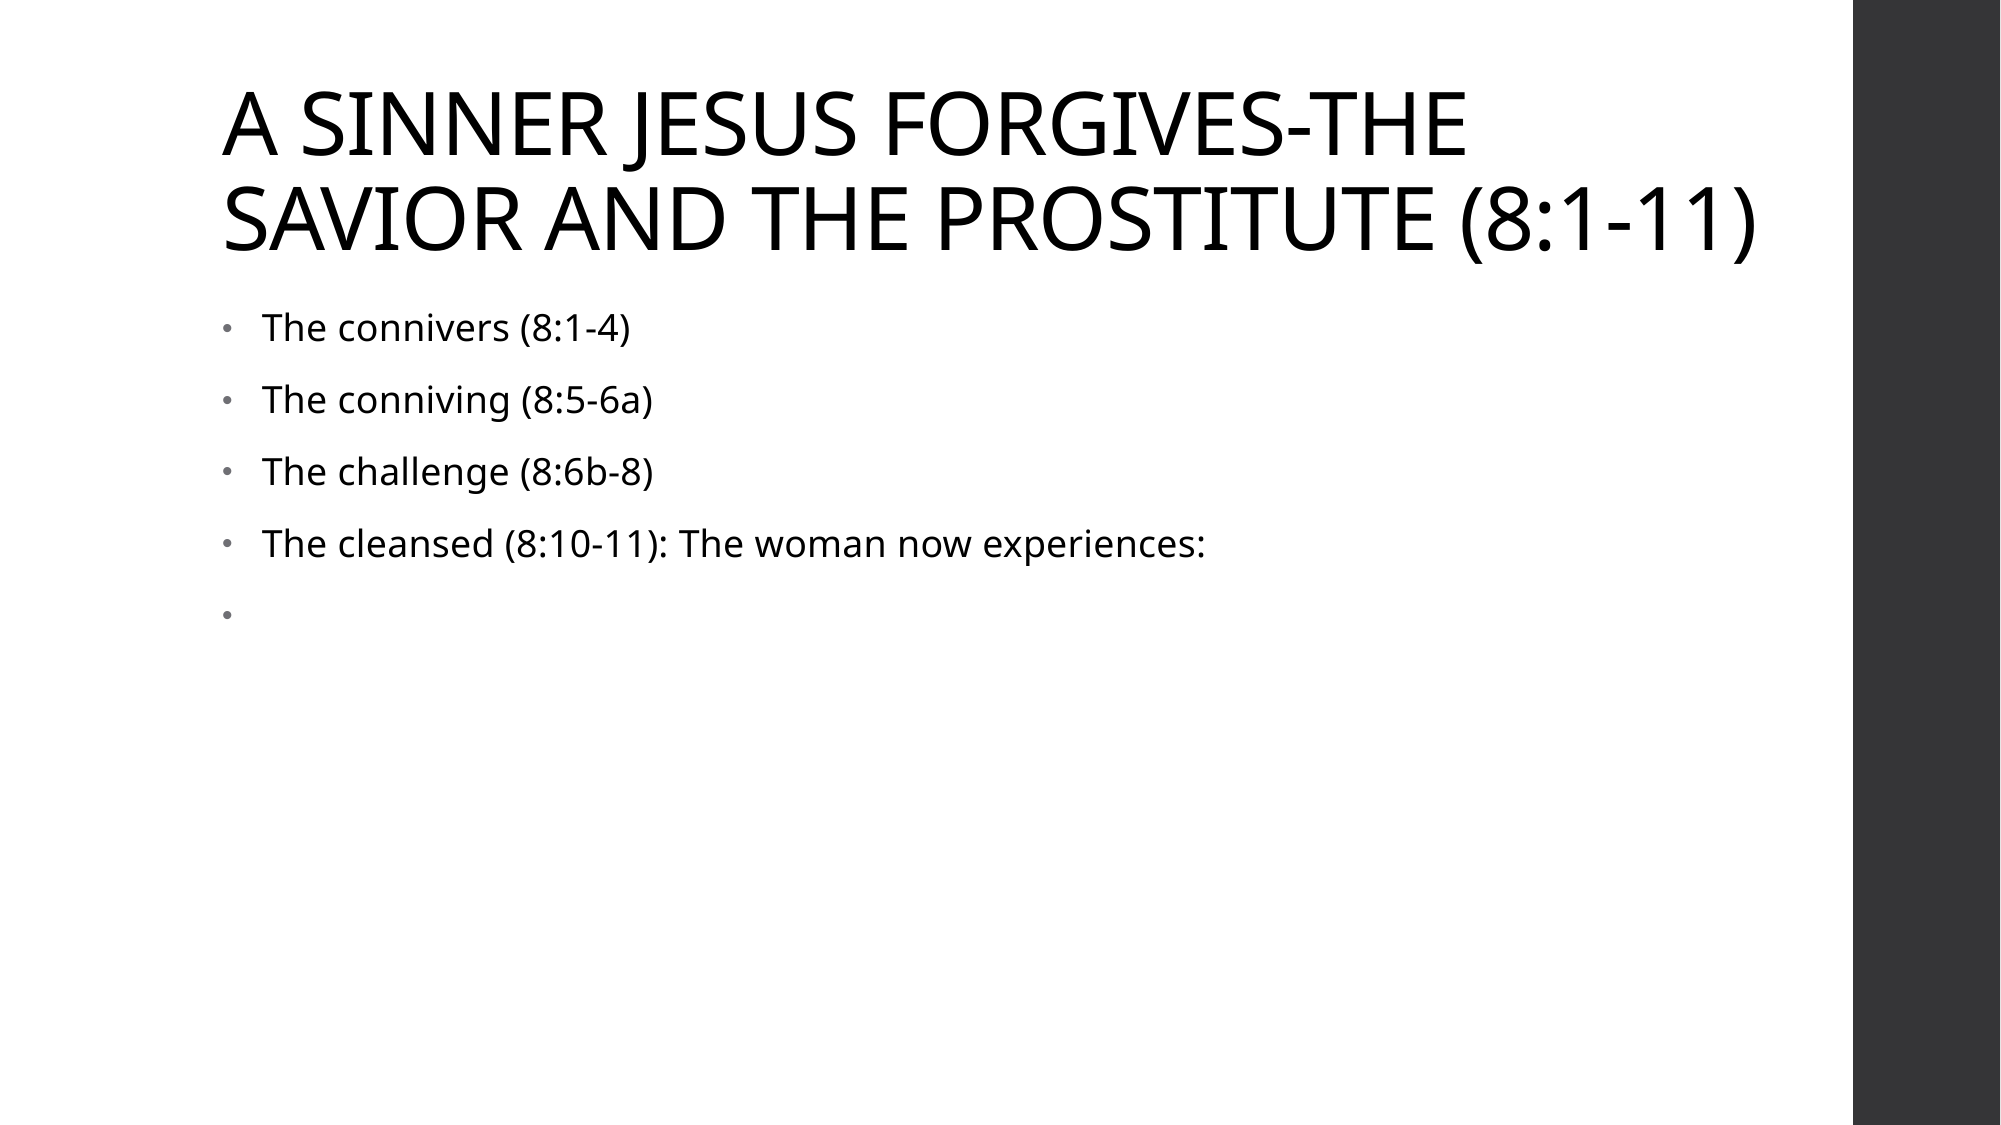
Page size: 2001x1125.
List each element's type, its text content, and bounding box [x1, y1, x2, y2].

title A SINNER JESUS FORGIVES-THE SAVIOR AND THE PROSTITUTE (8:1-11) [206, 60, 1797, 278]
list The connivers (8:1-4) The conniving (8:5-6a) The challenge (8:6b-8) The cleansed (8:10-11): The woman now experiences: [206, 299, 1617, 1014]
